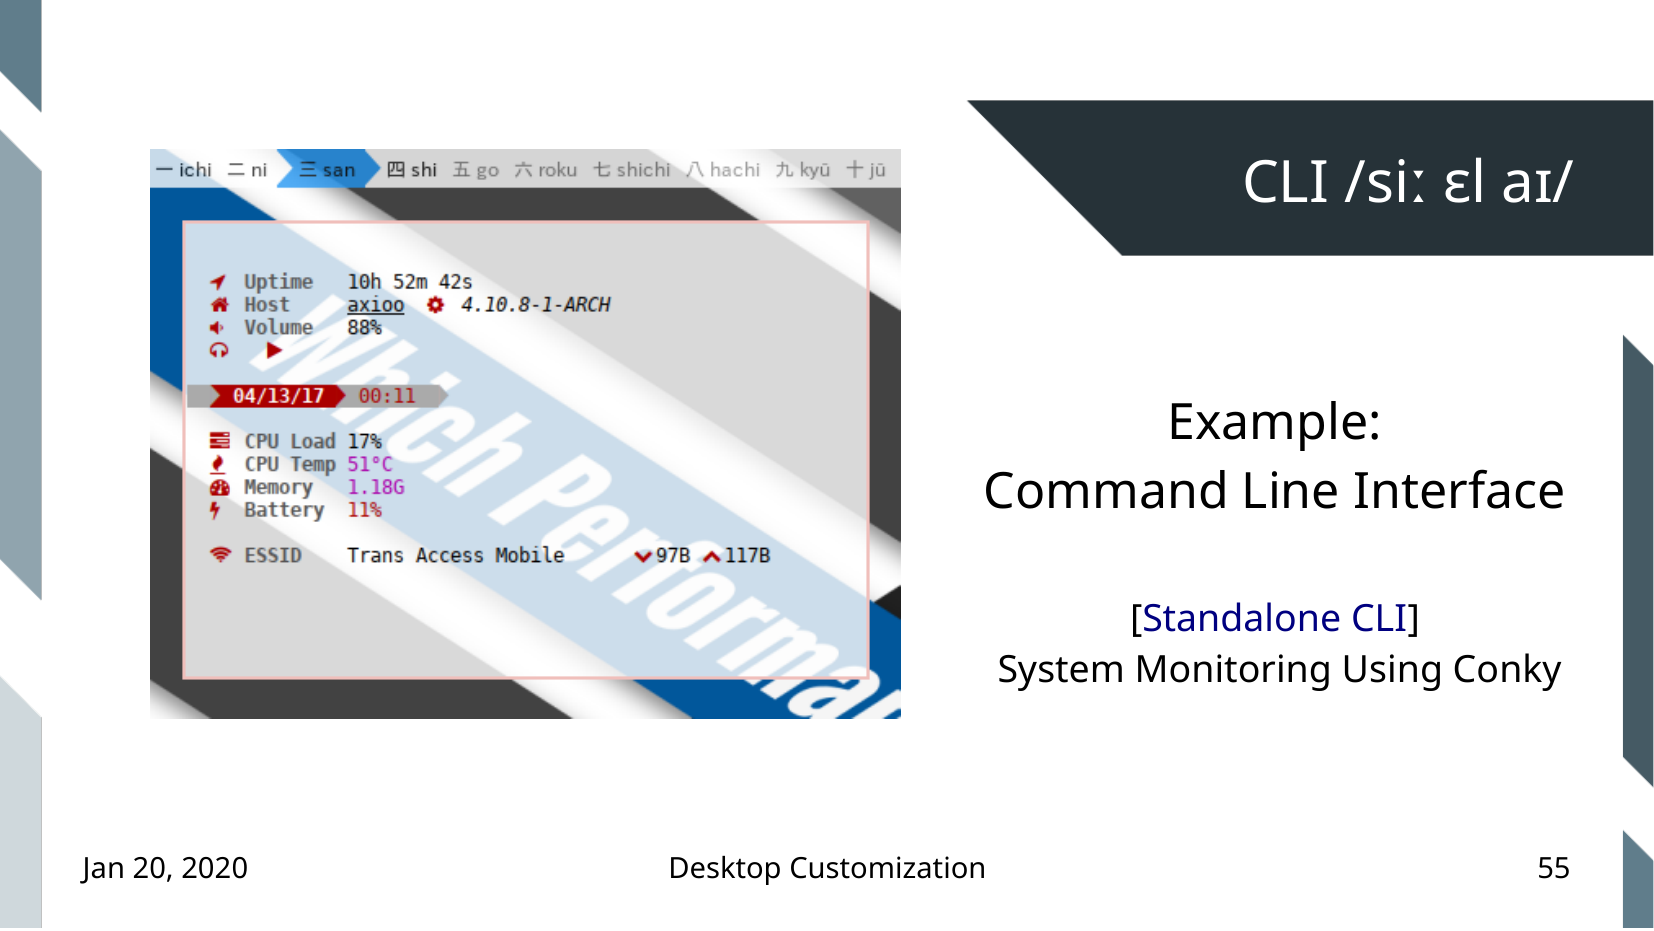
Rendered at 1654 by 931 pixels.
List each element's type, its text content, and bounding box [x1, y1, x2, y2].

title CLI /siː ɛl aɪ/ [1050, 105, 1576, 256]
picture [0, 0, 1654, 928]
subtitle Example: Command Line Interface [Standalone CLI] System Monitoring Using Conky [975, 270, 1576, 810]
